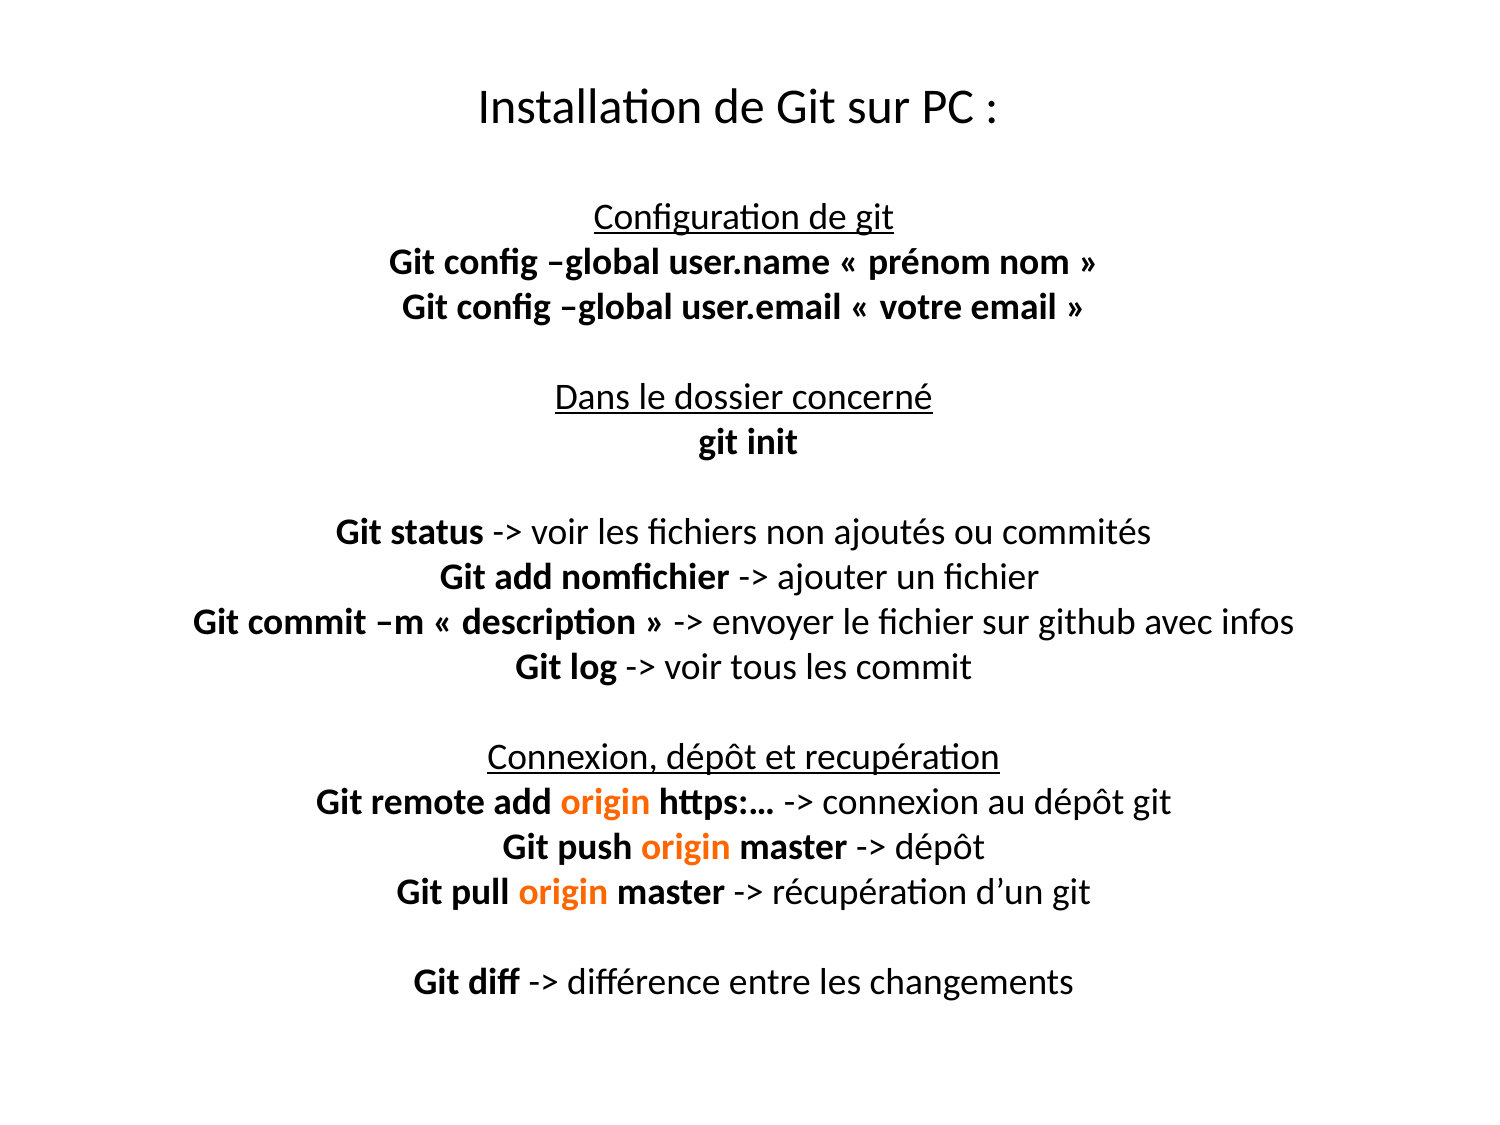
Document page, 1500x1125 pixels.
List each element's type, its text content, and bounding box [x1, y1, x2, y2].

text_box Installation de Git sur PC : [112, 66, 1376, 142]
text_box Configuration de git Git config –global user.name « prénom nom » Git config –global user.email « votre email » Dans le dossier concerné git init Git status -> voir les fichiers non ajoutés ou commités Git add nomfichier -> ajouter un fichier Git commit –m « description » -> envoyer le fichier sur github avec infos Git log -> voir tous les commit Connexion, dépôt et recupération Git remote add origin https:… -> connexion au dépôt git Git push origin master -> dépôt Git pull origin master -> récupération d’un git Git diff -> différence entre les changements [112, 184, 1376, 1010]
